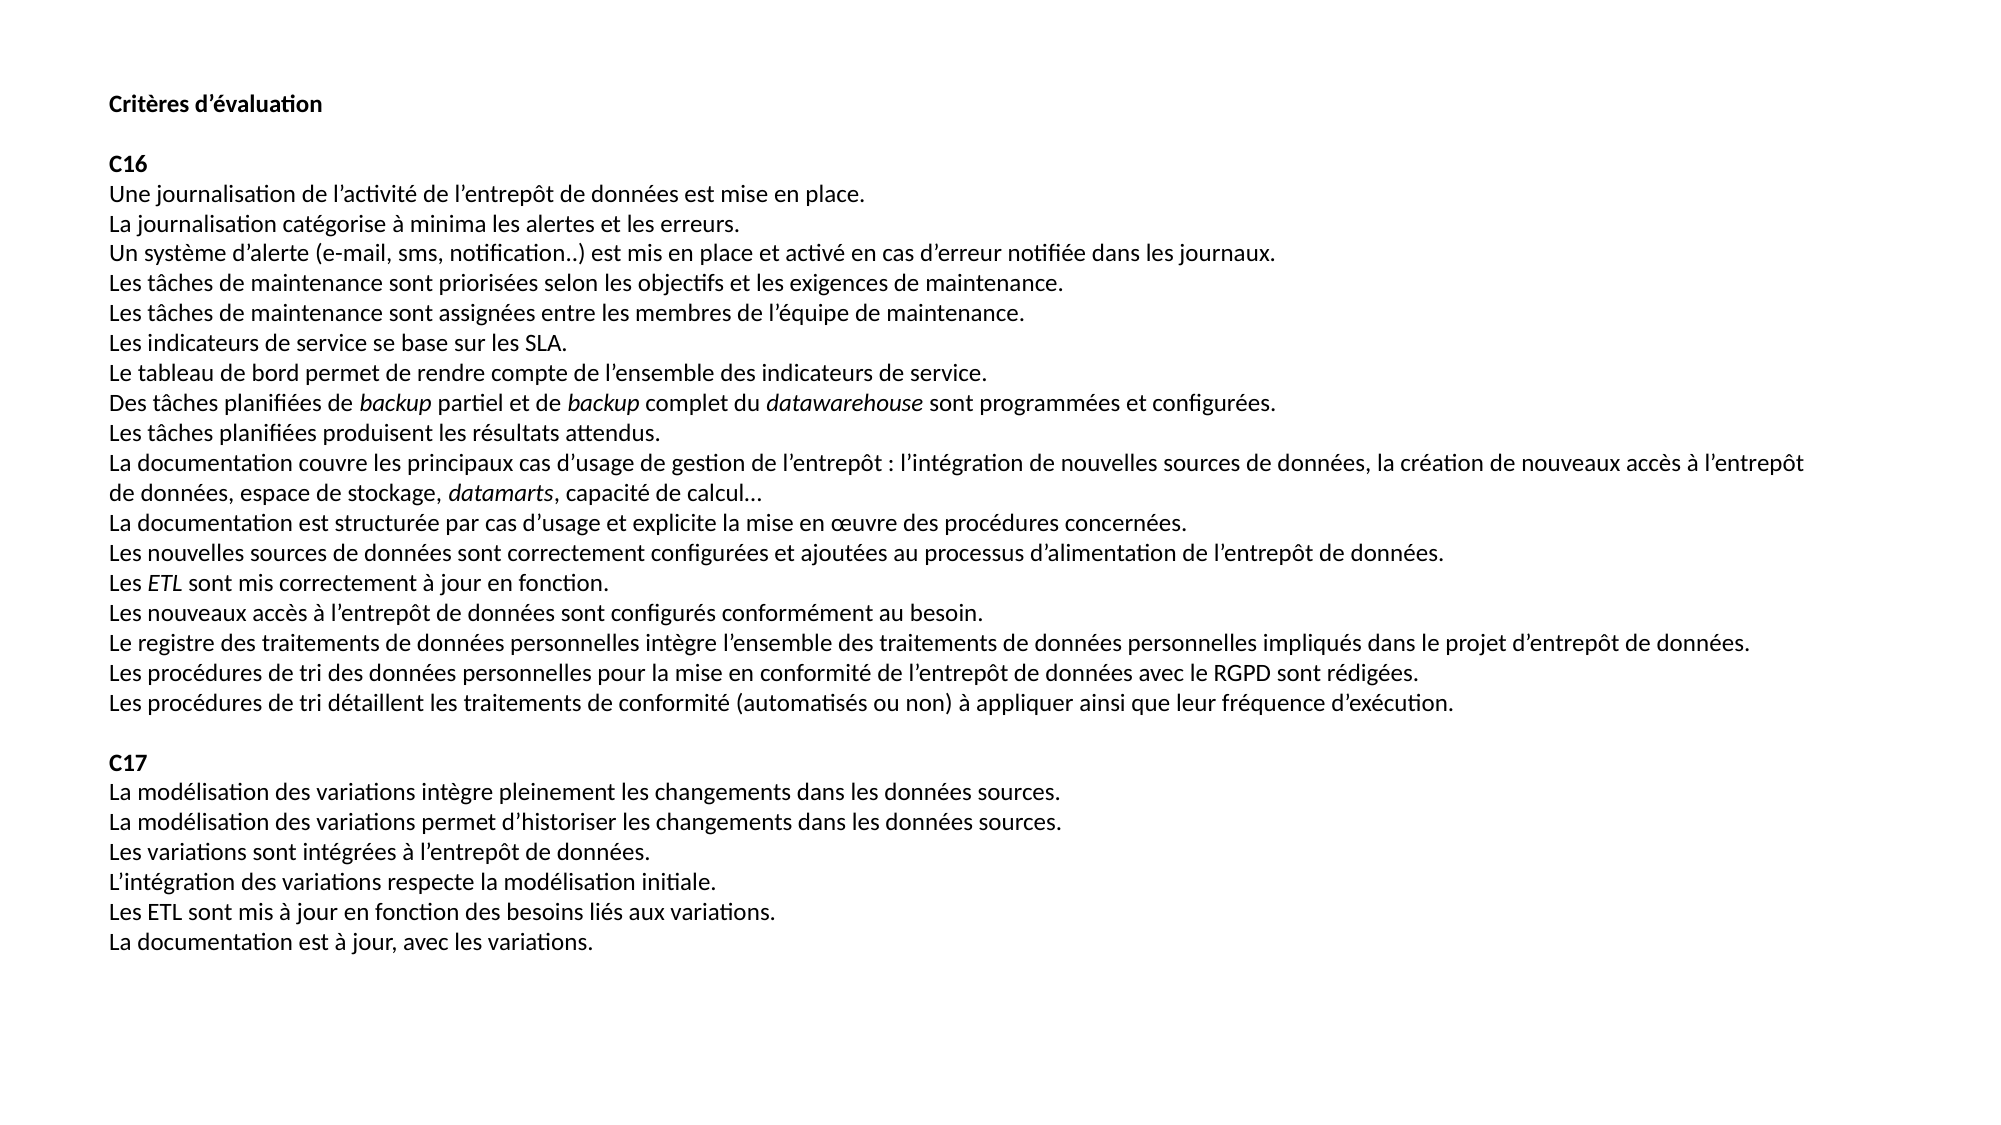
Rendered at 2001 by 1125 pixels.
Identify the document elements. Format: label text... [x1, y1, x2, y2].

text_box Critères d’évaluation C16 Une journalisation de l’activité de l’entrepôt de données est mise en place. La journalisation catégorise à minima les alertes et les erreurs. Un système d’alerte (e-mail, sms, notification..) est mis en place et activé en cas d’erreur notifiée dans les journaux. Les tâches de maintenance sont priorisées selon les objectifs et les exigences de maintenance. Les tâches de maintenance sont assignées entre les membres de l’équipe de maintenance. Les indicateurs de service se base sur les SLA. Le tableau de bord permet de rendre compte de l’ensemble des indicateurs de service. Des tâches planifiées de backup partiel et de backup complet du datawarehouse sont programmées et configurées. Les tâches planifiées produisent les résultats attendus. La documentation couvre les principaux cas d’usage de gestion de l’entrepôt : l’intégration de nouvelles sources de données, la création de nouveaux accès à l’entrepôt de données, espace de stockage, datamarts, capacité de calcul… La documentation est structurée par cas d’usage et explicite la mise en œuvre des procédures concernées. Les nouvelles sources de données sont correctement configurées et ajoutées au processus d’alimentation de l’entrepôt de données. Les ETL sont mis correctement à jour en fonction. Les nouveaux accès à l’entrepôt de données sont configurés conformément au besoin. Le registre des traitements de données personnelles intègre l’ensemble des traitements de données personnelles impliqués dans le projet d’entrepôt de données. Les procédures de tri des données personnelles pour la mise en conformité de l’entrepôt de données avec le RGPD sont rédigées. Les procédures de tri détaillent les traitements de conformité (automatisés ou non) à appliquer ainsi que leur fréquence d’exécution. C17 La modélisation des variations intègre pleinement les changements dans les données sources. La modélisation des variations permet d’historiser les changements dans les données sources. Les variations sont intégrées à l’entrepôt de données. L’intégration des variations respecte la modélisation initiale. Les ETL sont mis à jour en fonction des besoins liés aux variations. La documentation est à jour, avec les variations. [94, 79, 1853, 964]
